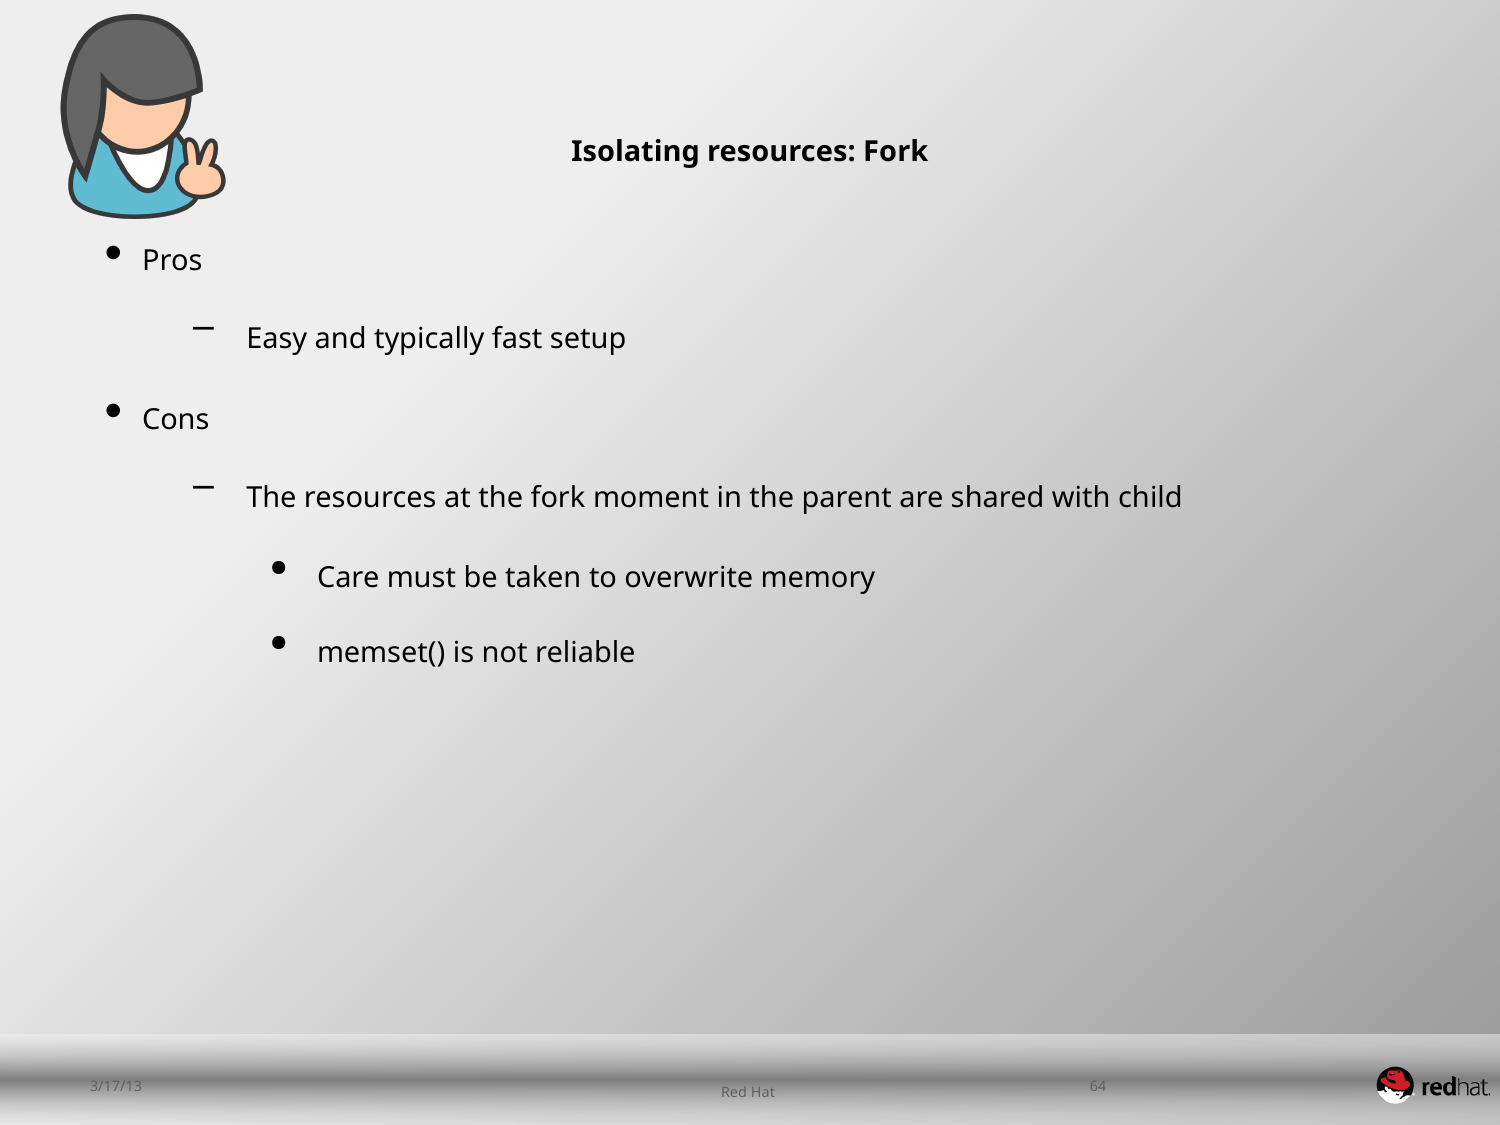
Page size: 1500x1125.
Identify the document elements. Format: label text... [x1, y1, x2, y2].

picture [60, 14, 226, 219]
list Pros Easy and typically fast setup Cons The resources at the fork moment in the parent are shared with child Care must be taken to overwrite memory memset() is not reliable [74, 209, 1425, 1012]
picture [1364, 1057, 1500, 1110]
slide_number 3/17/13 [75, 1051, 425, 1112]
title Isolating resources: Fork [226, 22, 1426, 188]
footer Red Hat [300, 1065, 1200, 1110]
slide_number <number> [1074, 1051, 1337, 1112]
